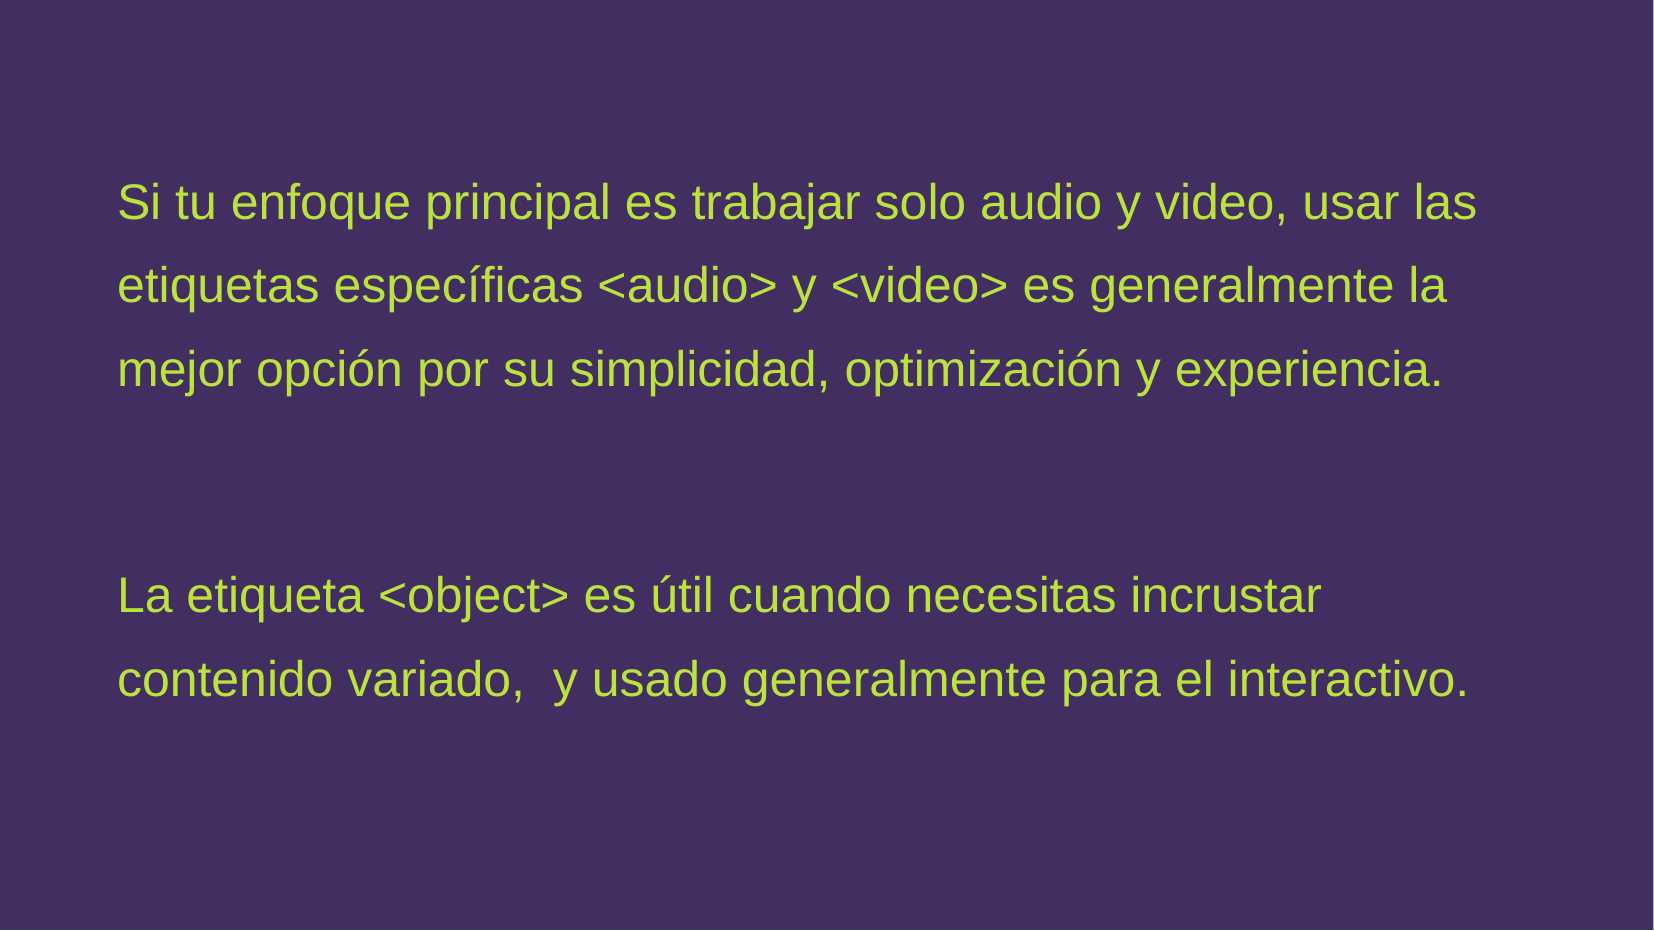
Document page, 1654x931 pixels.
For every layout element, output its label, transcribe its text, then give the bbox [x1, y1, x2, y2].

list Si tu enfoque principal es trabajar solo audio y video, usar las etiquetas específicas <audio> y <video> es generalmente la mejor opción por su simplicidad, optimización y experiencia. La etiqueta <object> es útil cuando necesitas incrustar contenido variado, y usado generalmente para el interactivo. [117, 145, 1482, 793]
